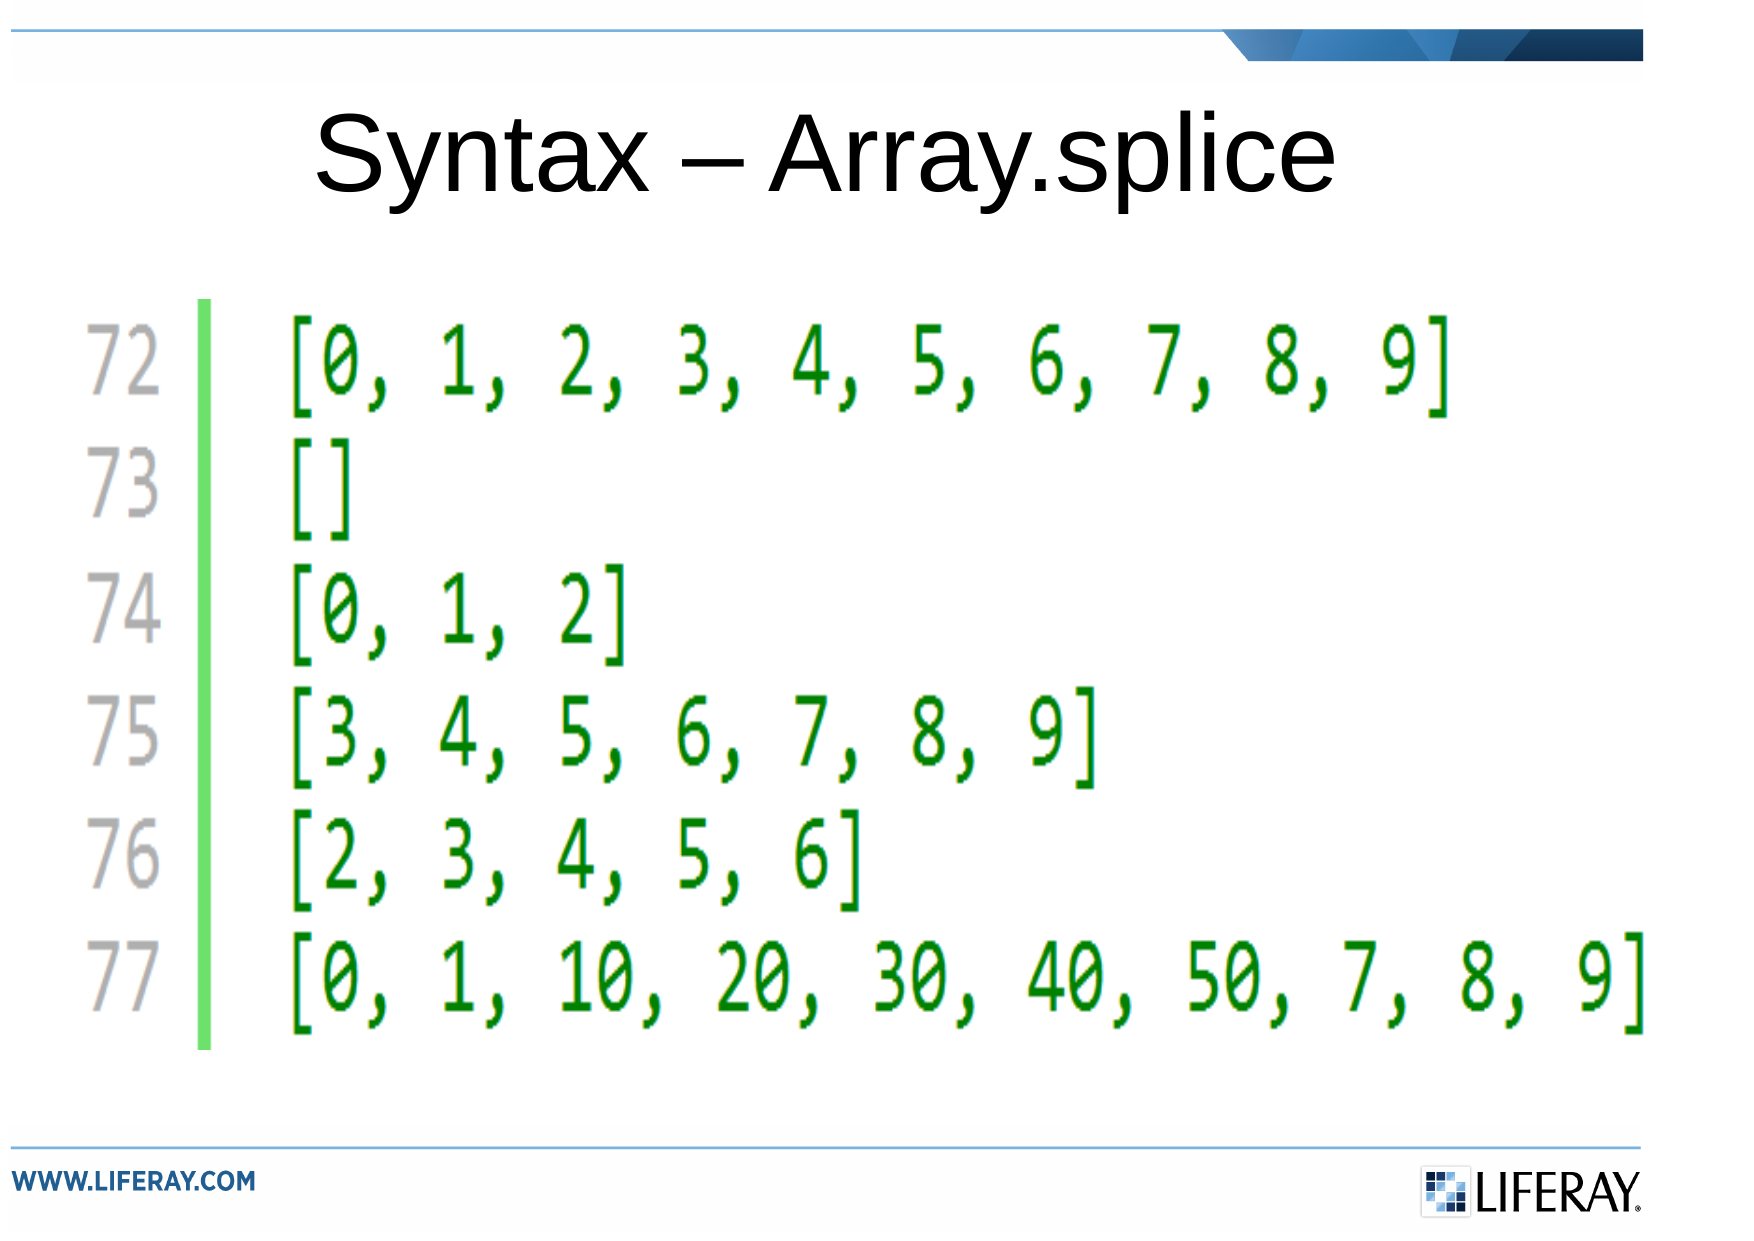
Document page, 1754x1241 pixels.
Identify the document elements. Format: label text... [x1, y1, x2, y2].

picture [75, 299, 1651, 1051]
title Syntax – Array.splice [82, 49, 1571, 257]
picture [9, 1124, 1642, 1234]
picture [11, 0, 1644, 84]
